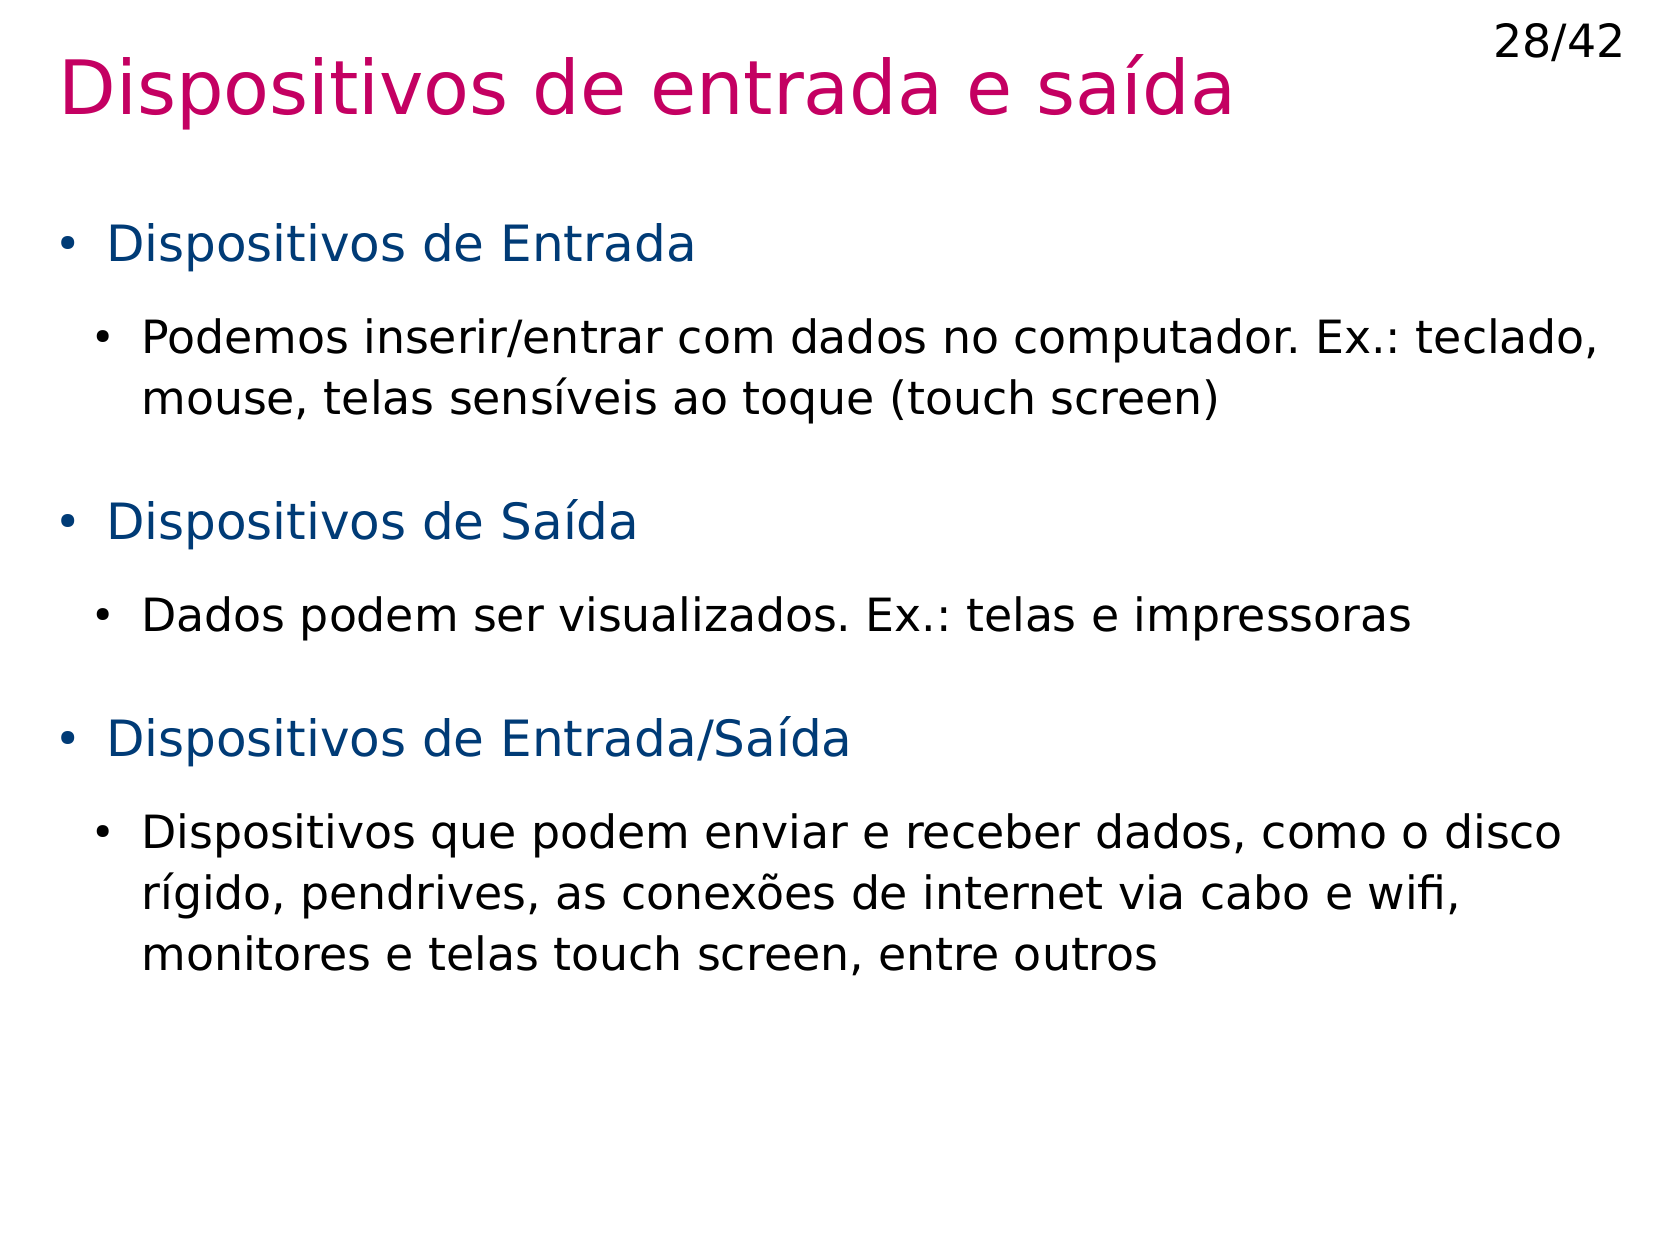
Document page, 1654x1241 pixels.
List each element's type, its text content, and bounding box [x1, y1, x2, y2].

title Dispositivos de entrada e saída [59, 29, 1625, 148]
list Dispositivos de Entrada Podemos inserir/entrar com dados no computador. Ex.: teclado, mouse, telas sensíveis ao toque (touch screen) Dispositivos de Saída Dados podem ser visualizados. Ex.: telas e impressoras Dispositivos de Entrada/Saída Dispositivos que podem enviar e receber dados, como o disco rígido, pendrives, as conexões de internet via cabo e wifi, monitores e telas touch screen, entre outros [59, 206, 1625, 1211]
